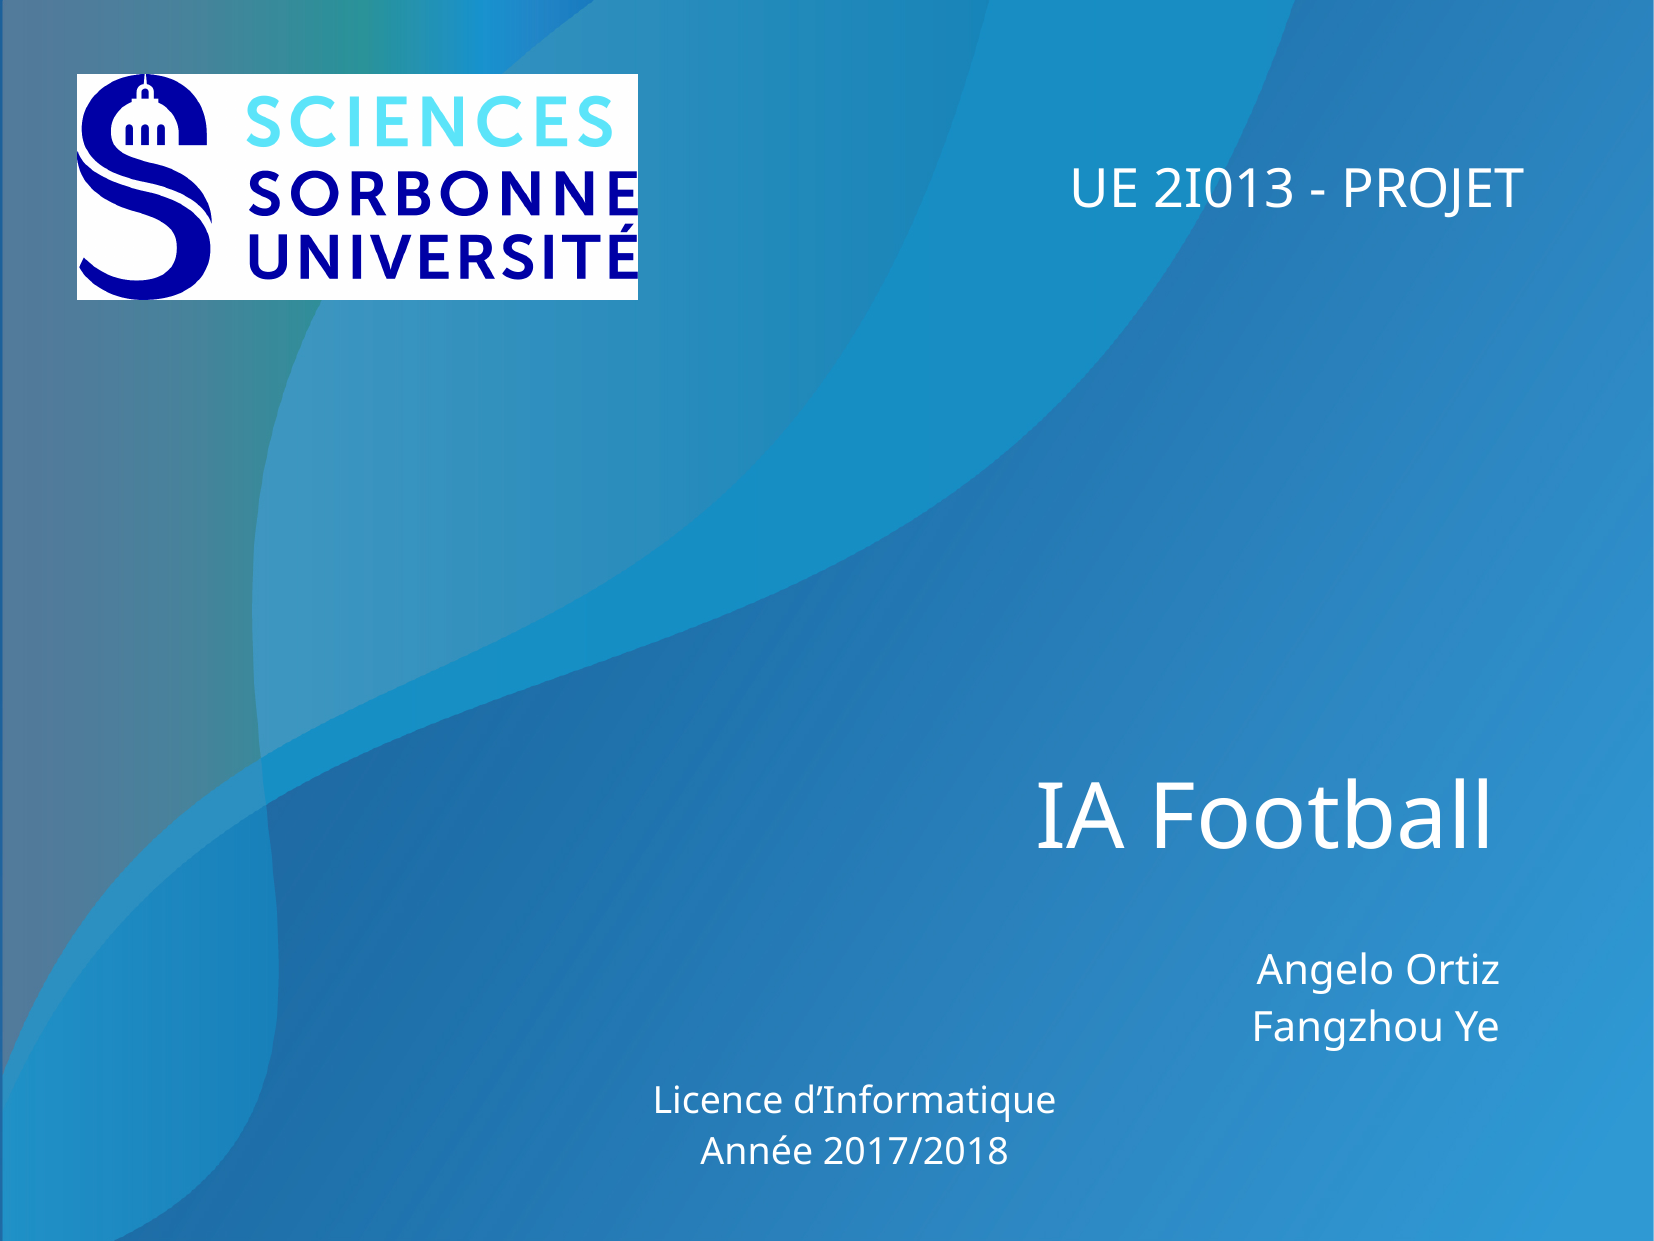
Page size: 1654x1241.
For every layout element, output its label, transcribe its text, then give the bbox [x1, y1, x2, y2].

picture [0, 0, 1654, 1241]
subtitle Angelo Ortiz Fangzhou Ye [570, 927, 1501, 1066]
title Licence d’Informatique Année 2017/2018 [562, 1050, 1148, 1201]
title IA Football [570, 702, 1497, 925]
title UE 2I013 - PROJET [750, 75, 1526, 298]
